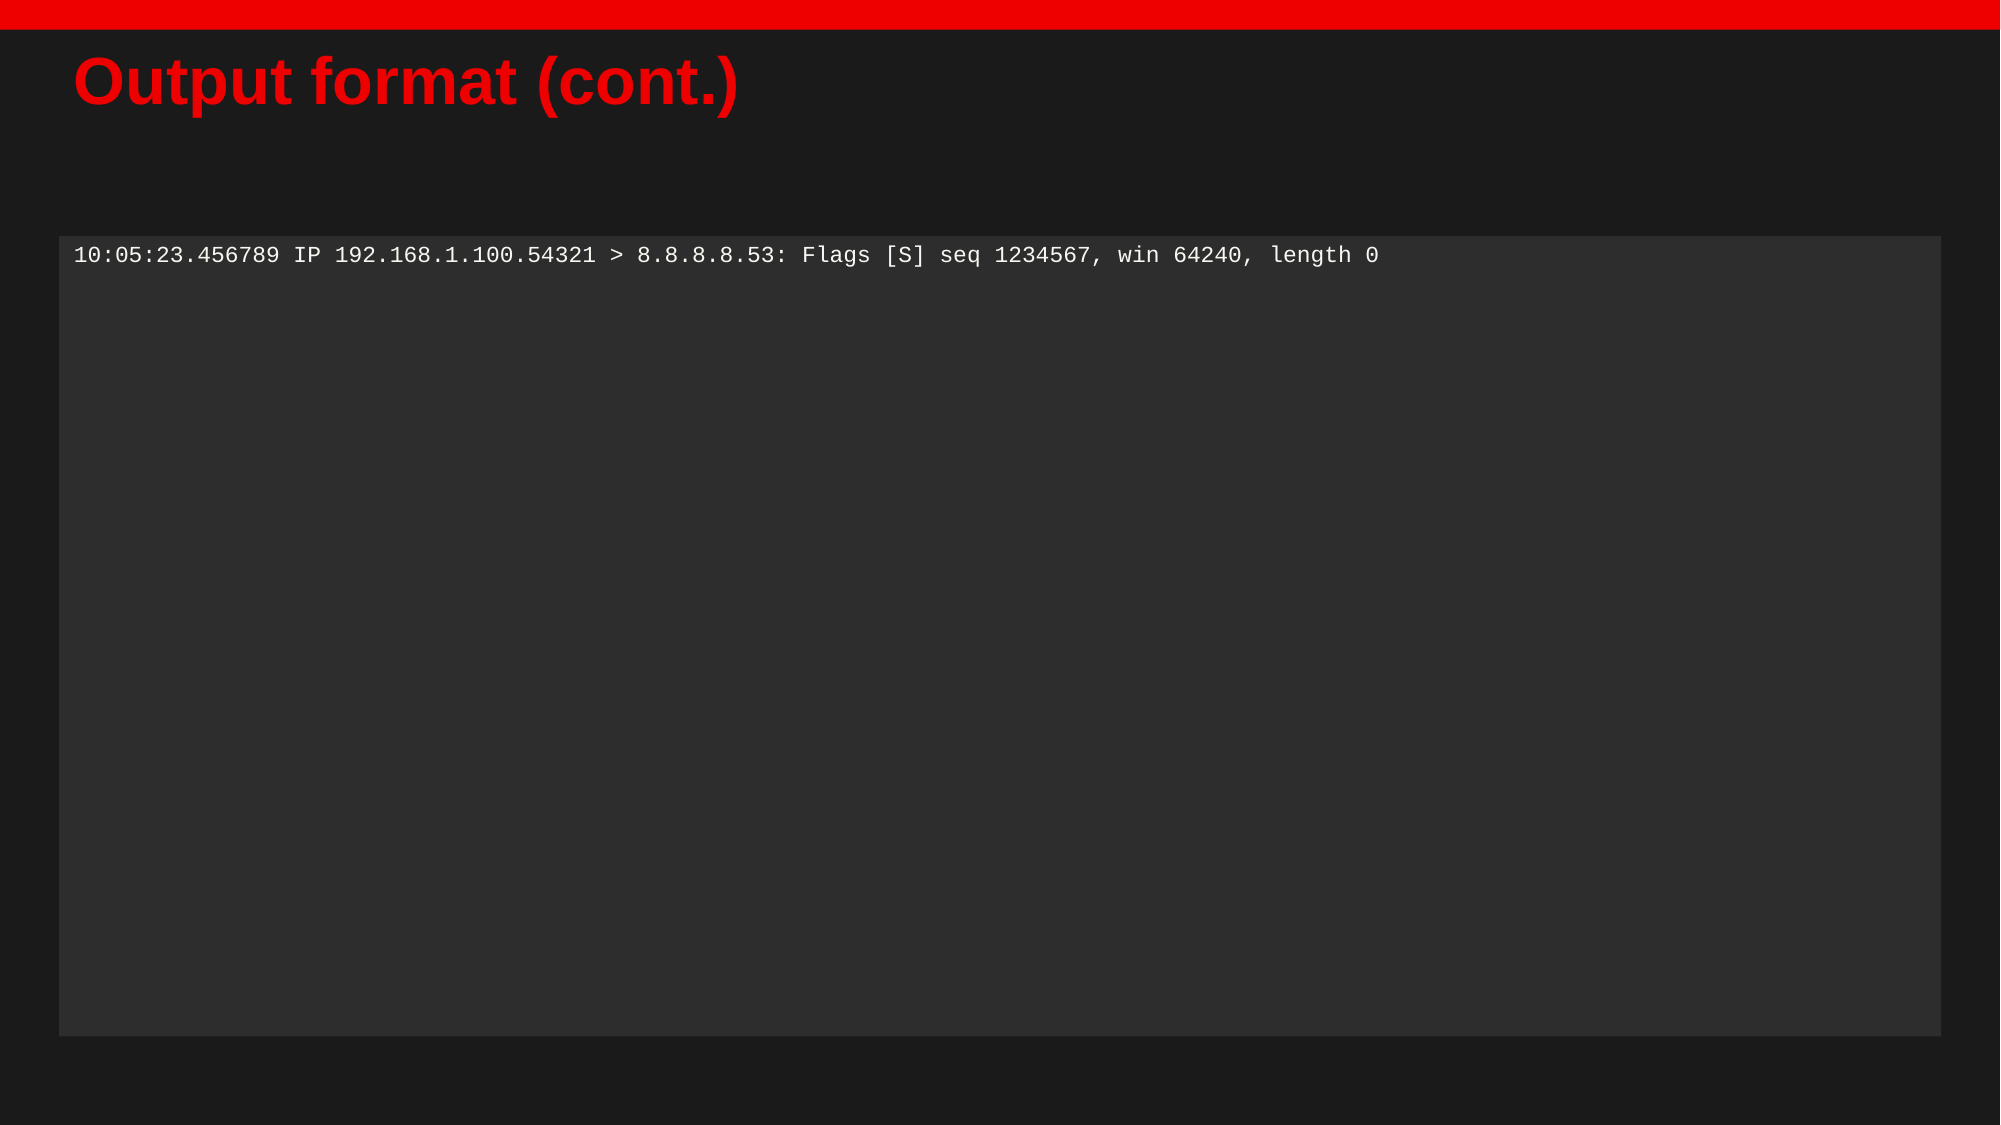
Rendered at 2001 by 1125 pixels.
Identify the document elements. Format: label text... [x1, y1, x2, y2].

text_box 10:05:23.456789 IP 192.168.1.100.54321 > 8.8.8.8.53: Flags [S] seq 1234567, win 64240, length 0 [59, 236, 1942, 1037]
text_box Output format (cont.) [59, 36, 1942, 208]
text_box [0, 0, 2001, 30]
